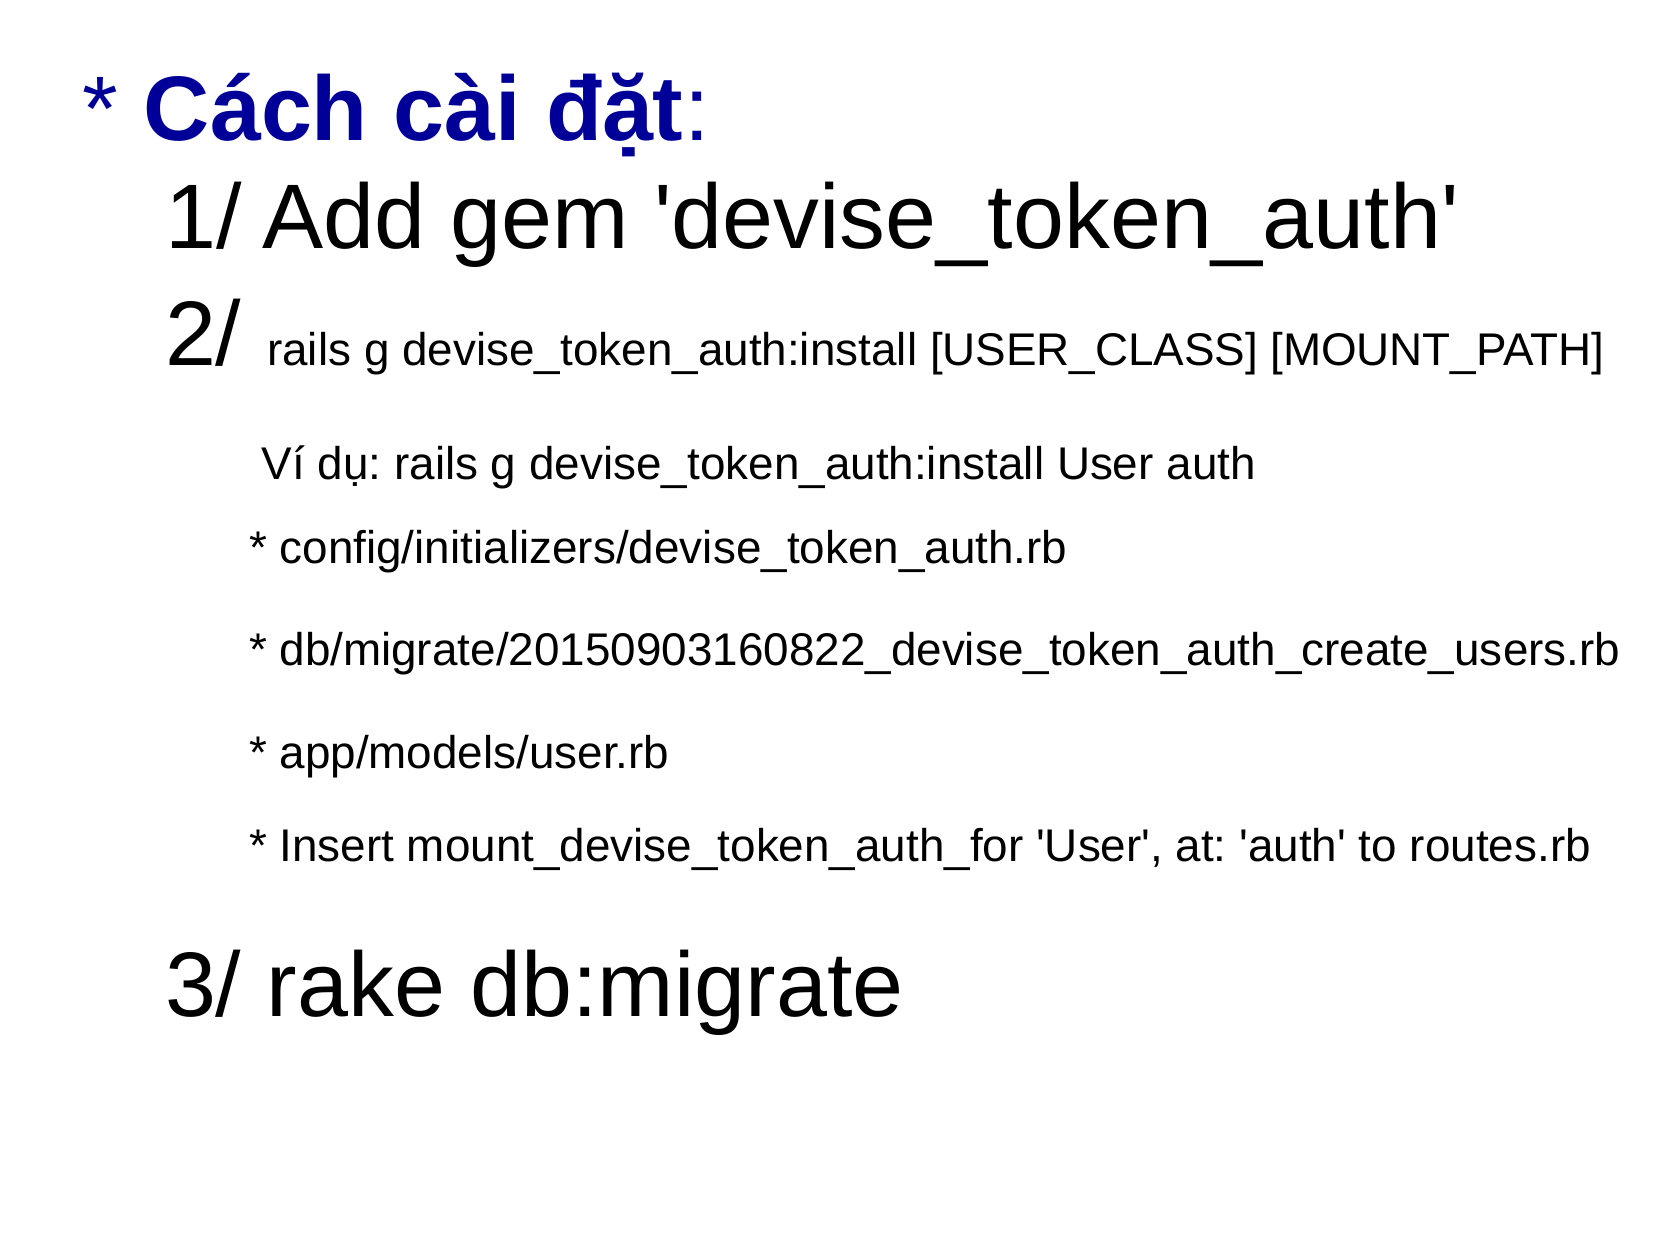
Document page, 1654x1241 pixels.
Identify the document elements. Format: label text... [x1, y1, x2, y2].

title * config/initializers/devise_token_auth.rb * db/migrate/20150903160822_devise_token_auth_create_users.rb * app/models/user.rb * Insert mount_devise_token_auth_for 'User', at: 'auth' to routes.rb [249, 521, 1654, 932]
title 3/ rake db:migrate [165, 932, 1654, 1141]
title 2/ rails g devise_token_auth:install [USER_CLASS] [MOUNT_PATH] [165, 281, 1654, 489]
title * Cách cài đặt: [82, 49, 1571, 271]
title 1/ Add gem 'devise_token_auth' [165, 164, 1654, 281]
title Ví dụ: rails g devise_token_auth:install User auth [249, 395, 1654, 521]
